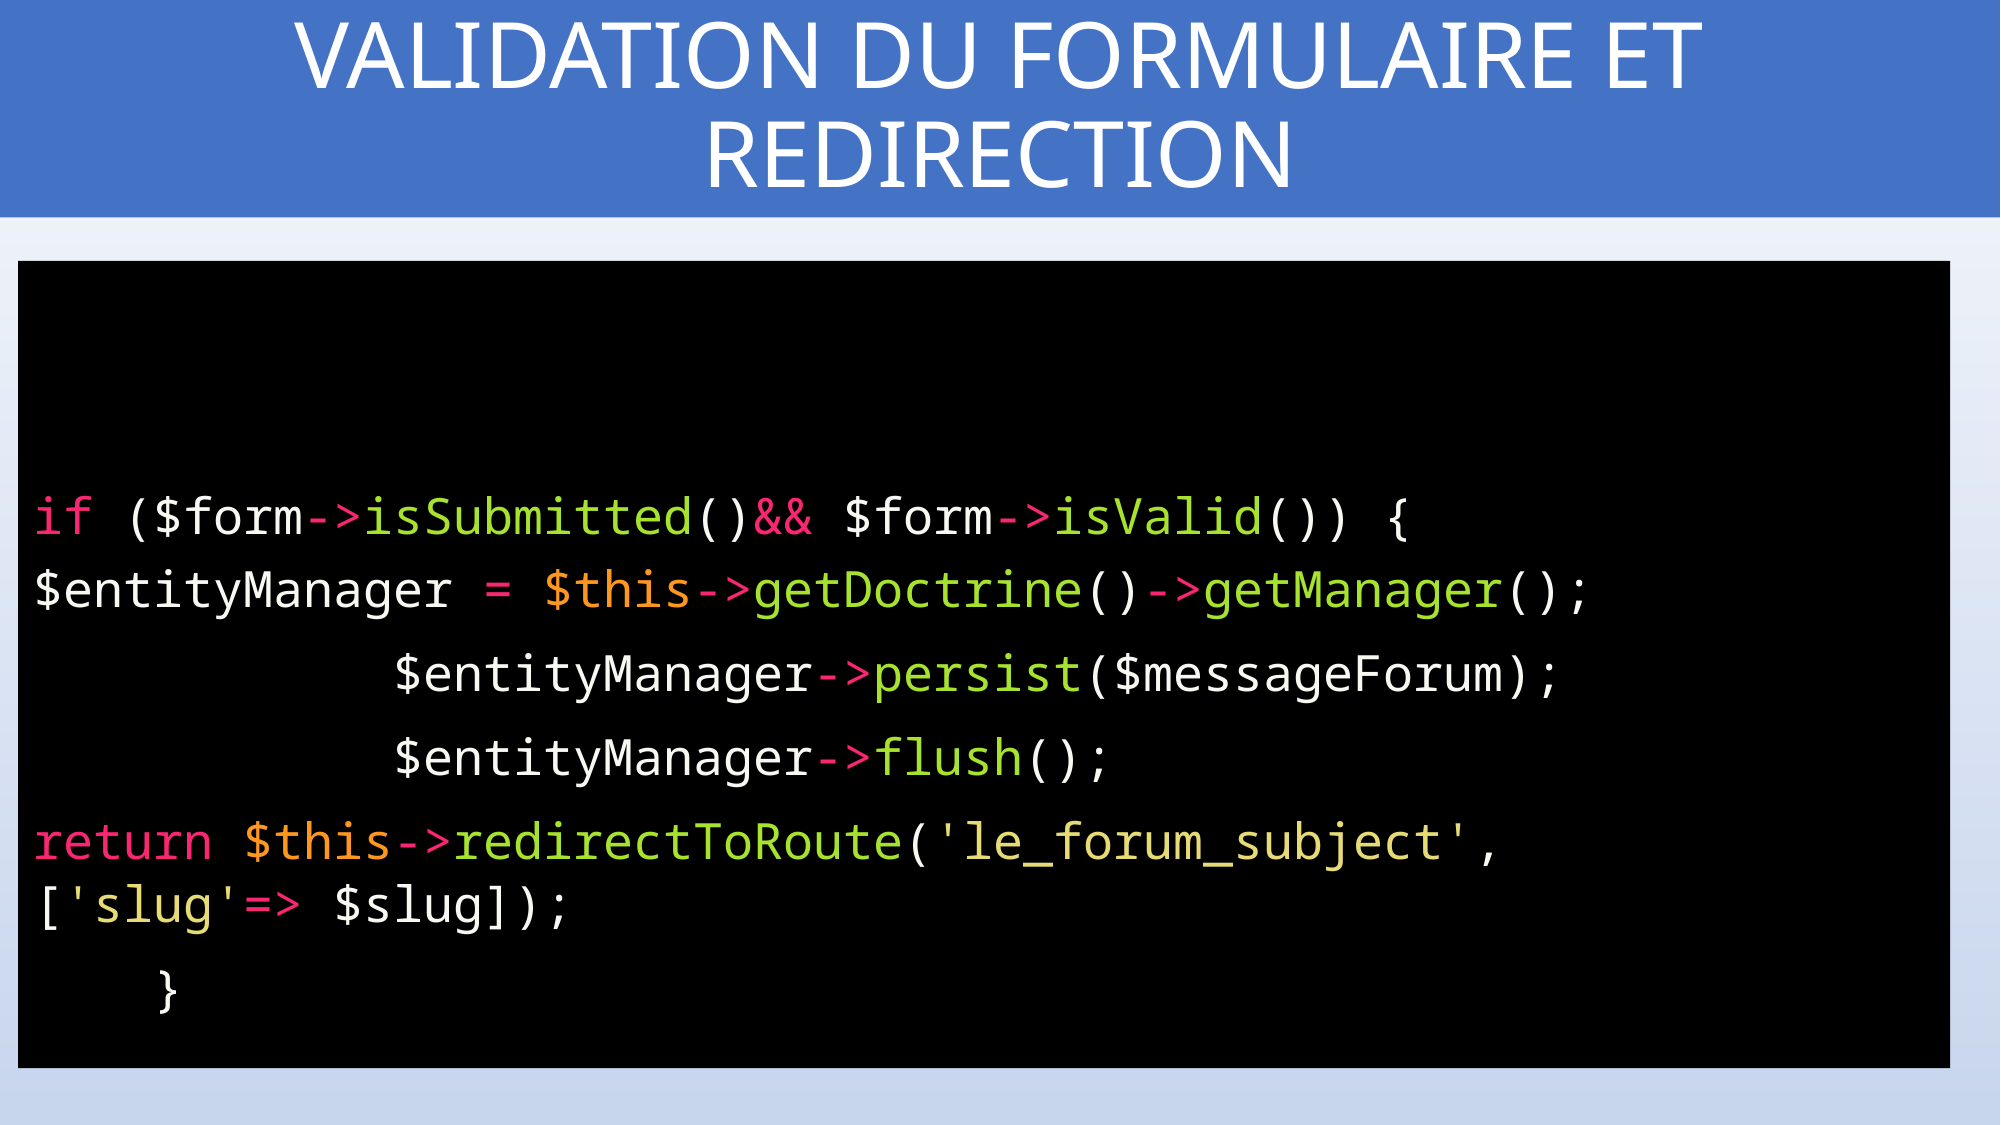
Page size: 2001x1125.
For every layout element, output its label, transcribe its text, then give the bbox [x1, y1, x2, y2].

title VALIDATION DU FORMULAIRE ET REDIRECTION [0, 0, 2000, 218]
list if ($form->isSubmitted()&& $form->isValid()) { $entityManager = $this->getDoctrine()->getManager(); $entityManager->persist($messageForum); $entityManager->flush(); return $this->redirectToRoute('le_forum_subject',['slug'=> $slug]); } [18, 260, 1951, 1069]
